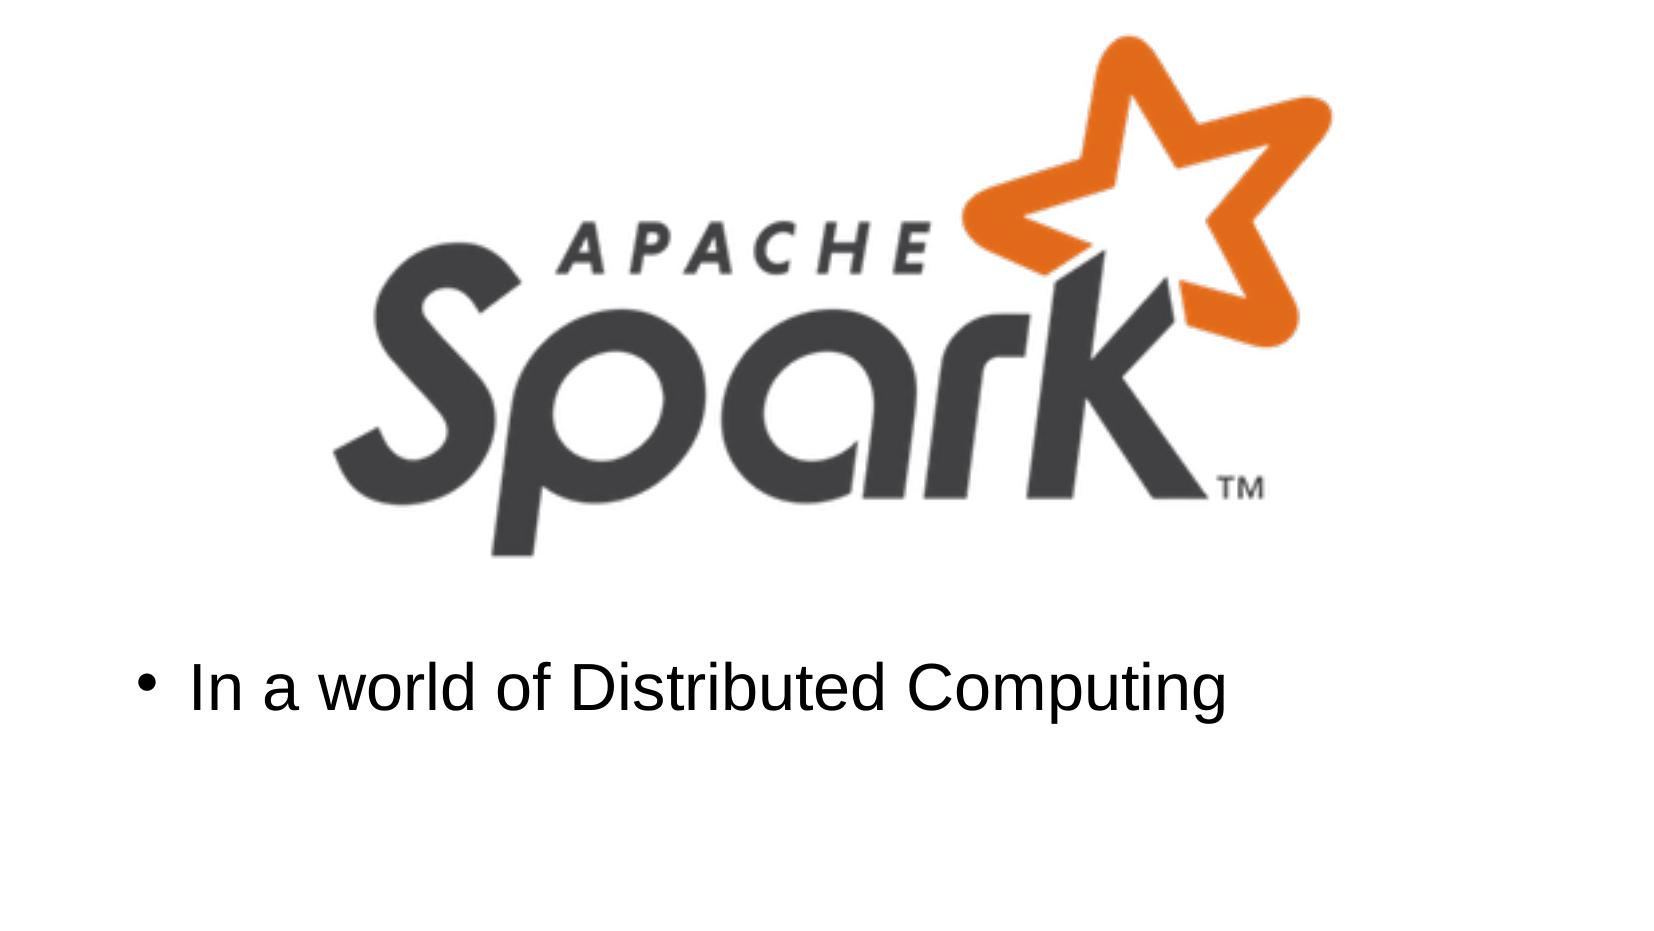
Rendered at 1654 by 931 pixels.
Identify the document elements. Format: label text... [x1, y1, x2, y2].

picture [329, 32, 1335, 567]
text_box In a world of Distributed Computing [118, 649, 1607, 931]
